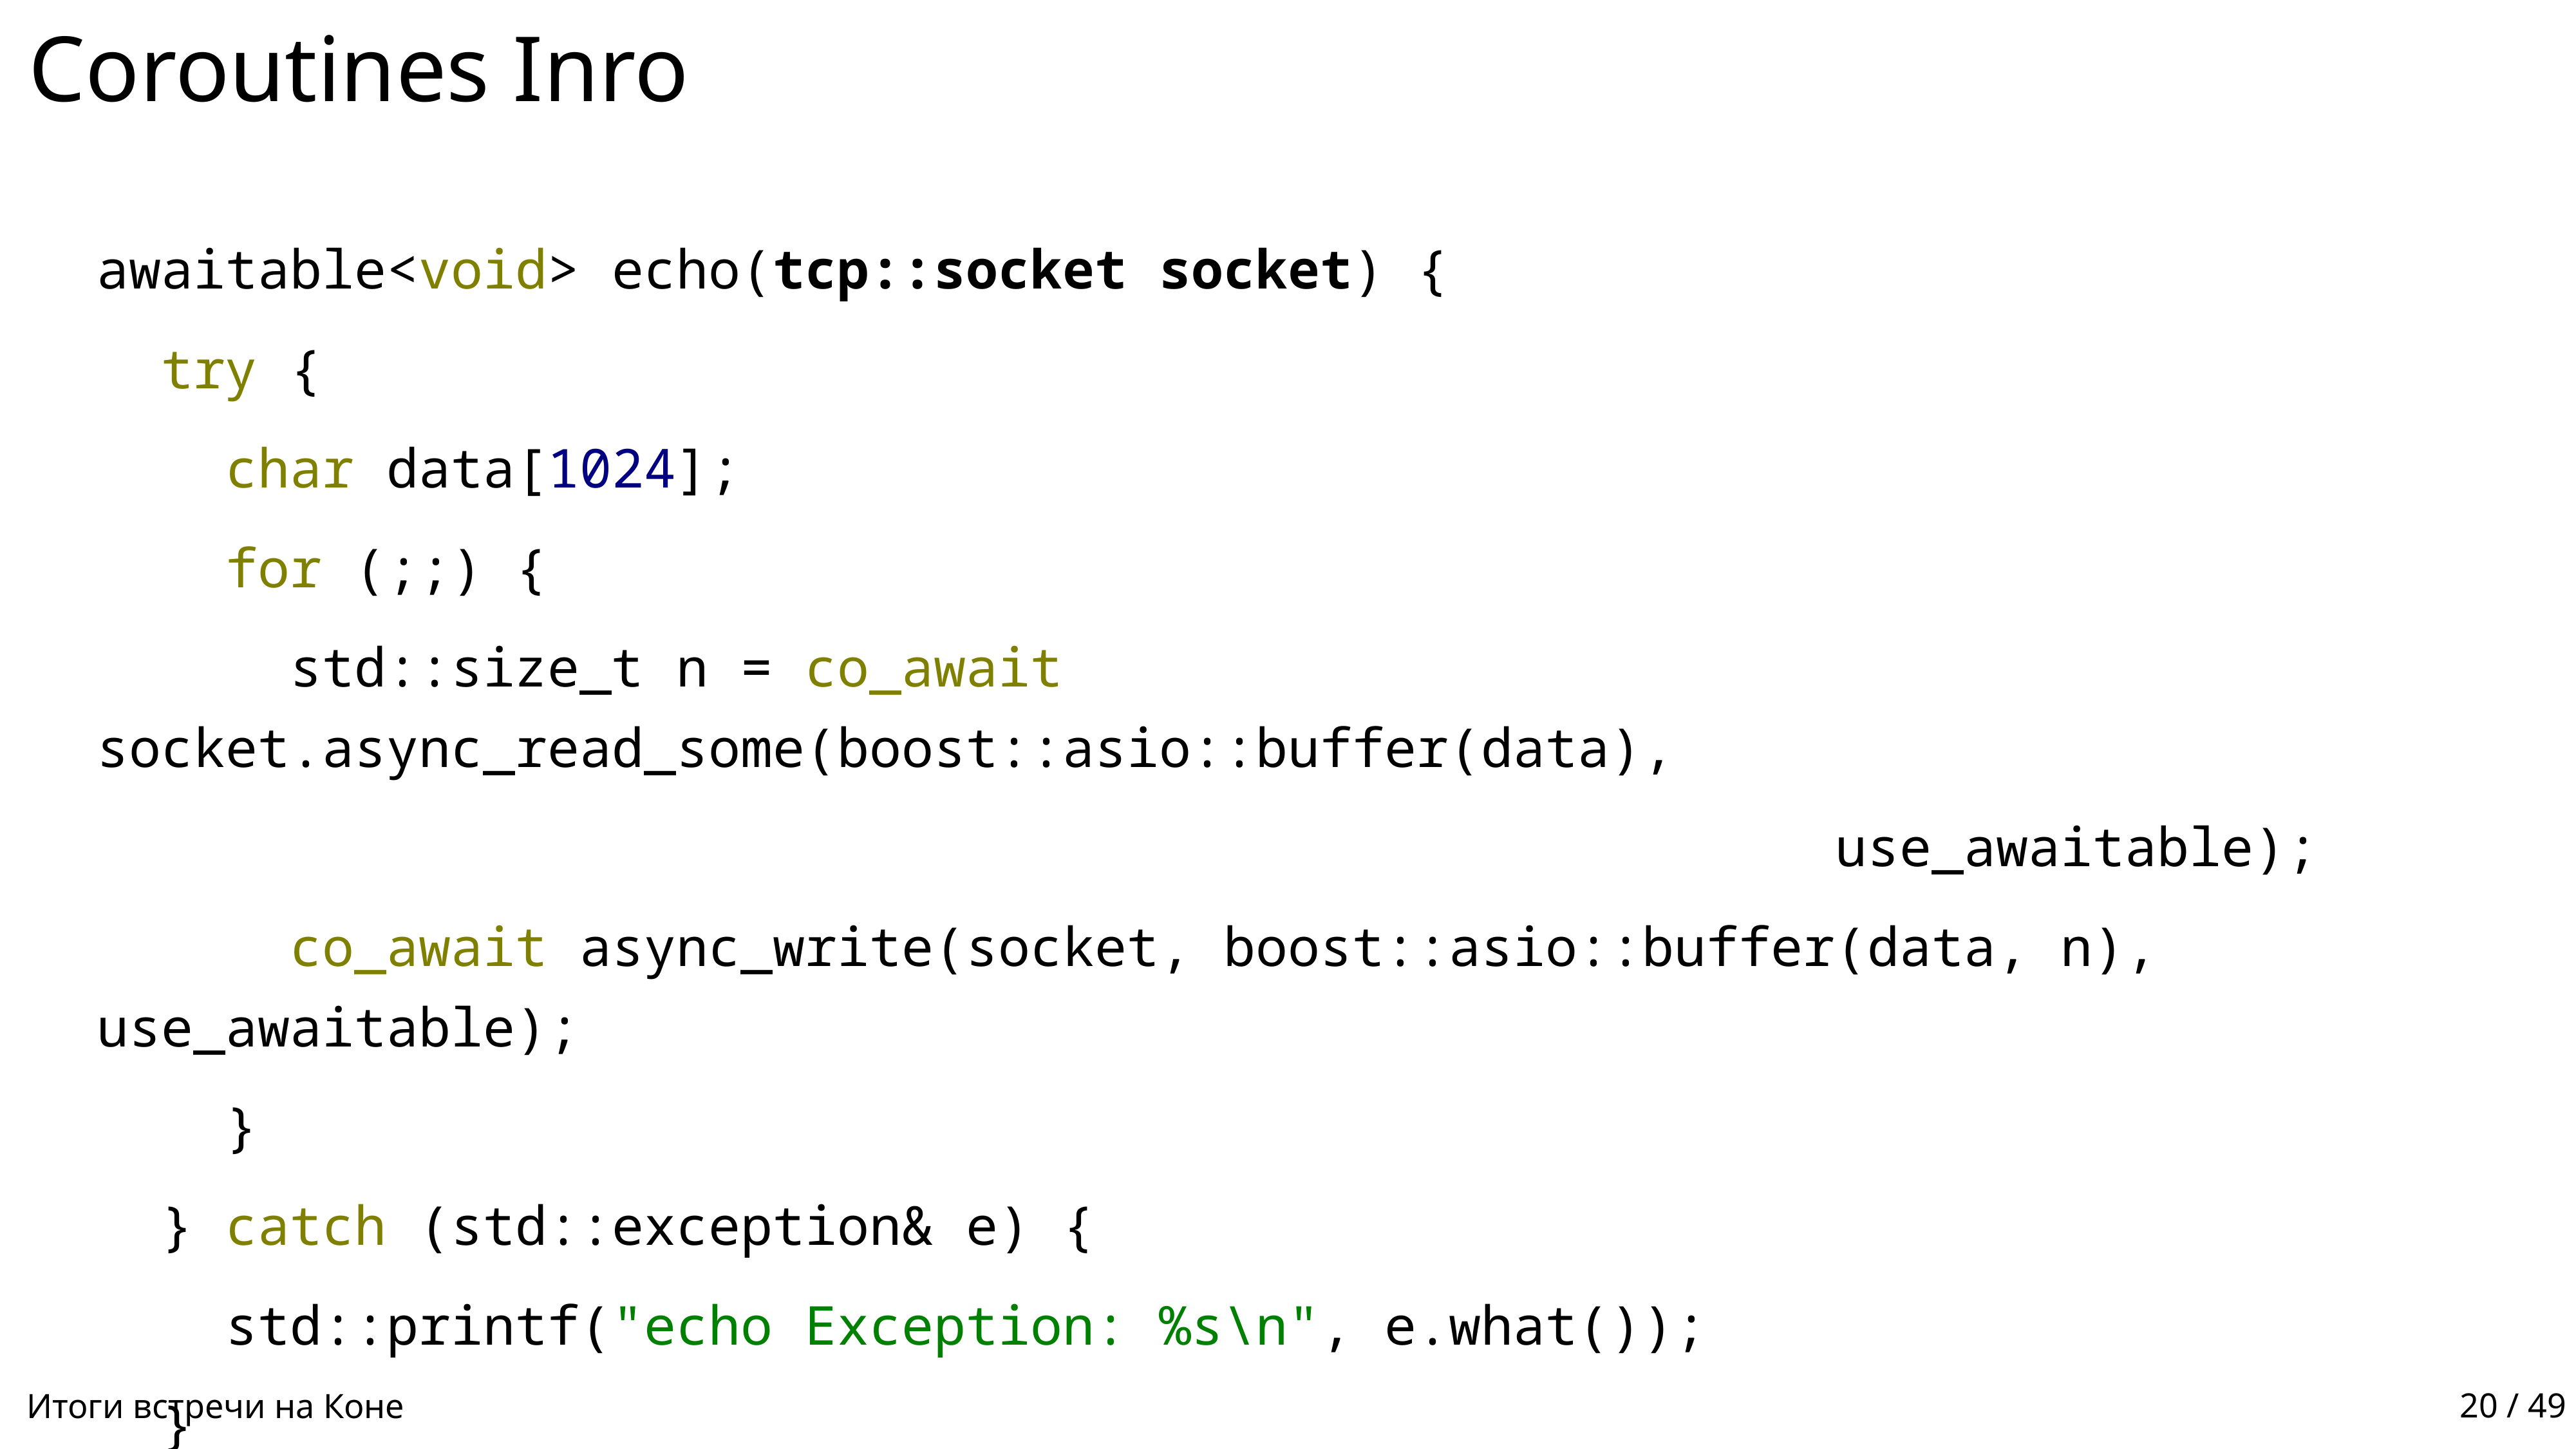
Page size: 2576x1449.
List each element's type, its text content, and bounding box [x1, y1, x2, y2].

list <number> / 49 [1479, 1376, 2576, 1431]
title Coroutines Inro [19, 19, 2550, 155]
list awaitable<void> echo(tcp::socket socket) { try { char data[1024]; for (;;) { std::size_t n = co_await socket.async_read_some(boost::asio::buffer(data), use_awaitable); co_await async_write(socket, boost::asio::buffer(data, n), use_awaitable); } } catch (std::exception& e) { std::printf("echo Exception: %s\n", e.what()); } } [87, 214, 2550, 1382]
list Итоги встречи на Коне [17, 1376, 1114, 1431]
